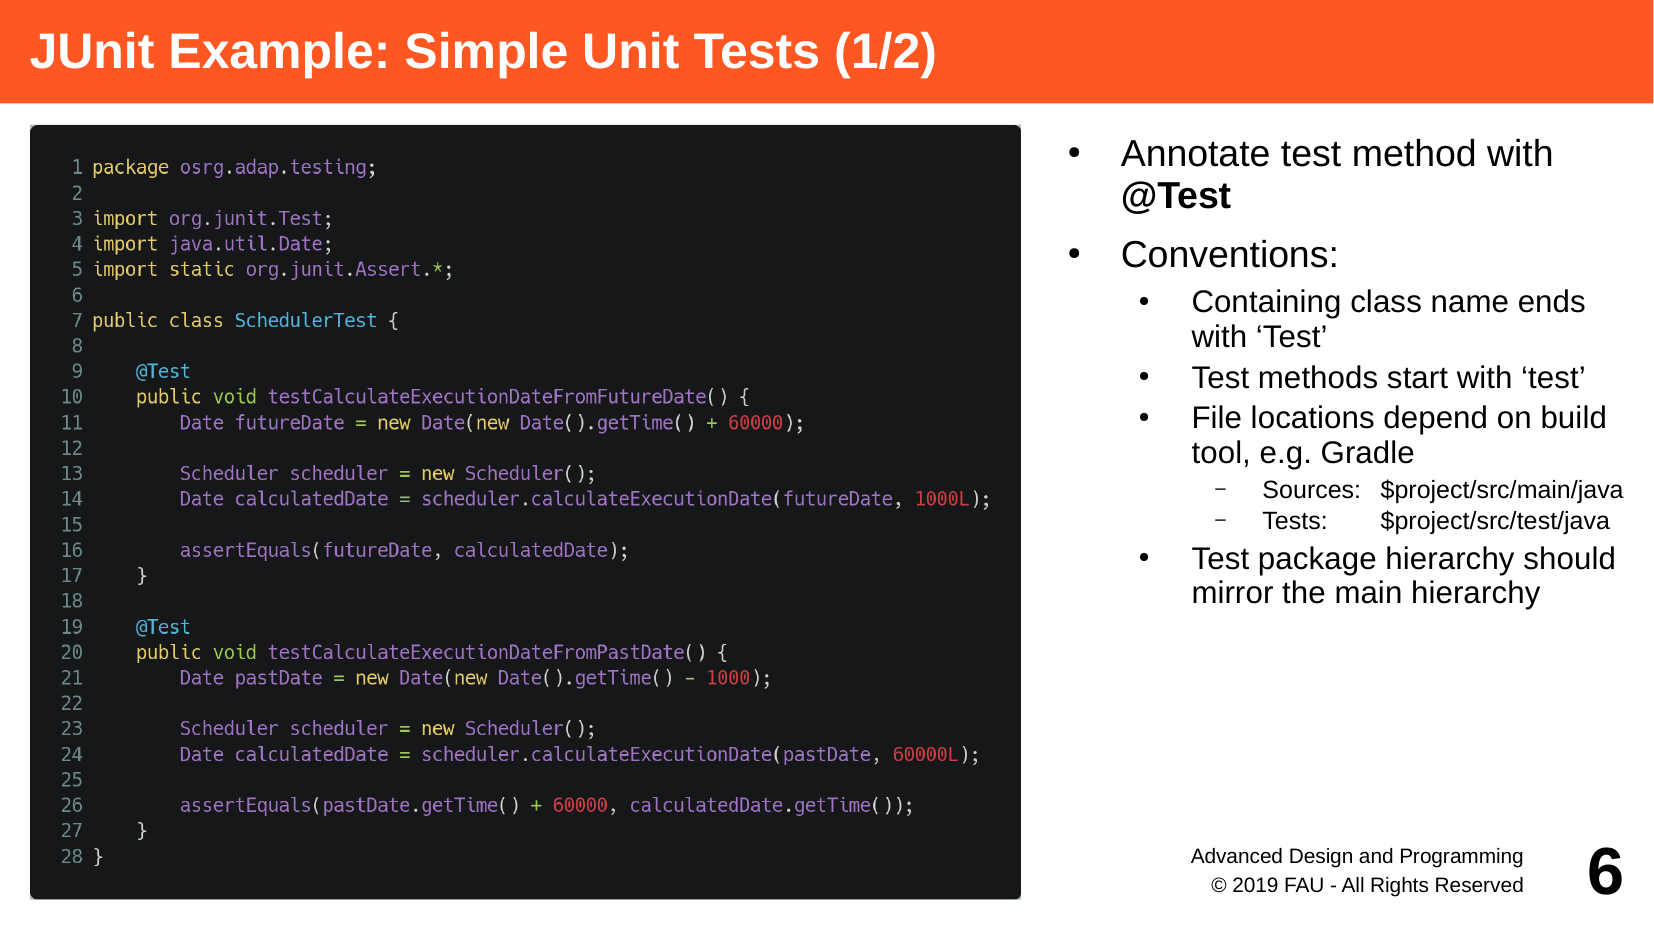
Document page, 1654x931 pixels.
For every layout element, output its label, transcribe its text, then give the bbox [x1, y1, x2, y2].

list Annotate test method with @Test Conventions: Containing class name ends with ‘Test’ Test methods start with ‘test’ File locations depend on build tool, e.g. Gradle Sources: $project/src/main/java Tests: $project/src/test/java Test package hierarchy should mirror the main hierarchy [1050, 132, 1636, 826]
picture [30, 124, 1021, 901]
title JUnit Example: Simple Unit Tests (1/2) [0, 0, 1654, 104]
